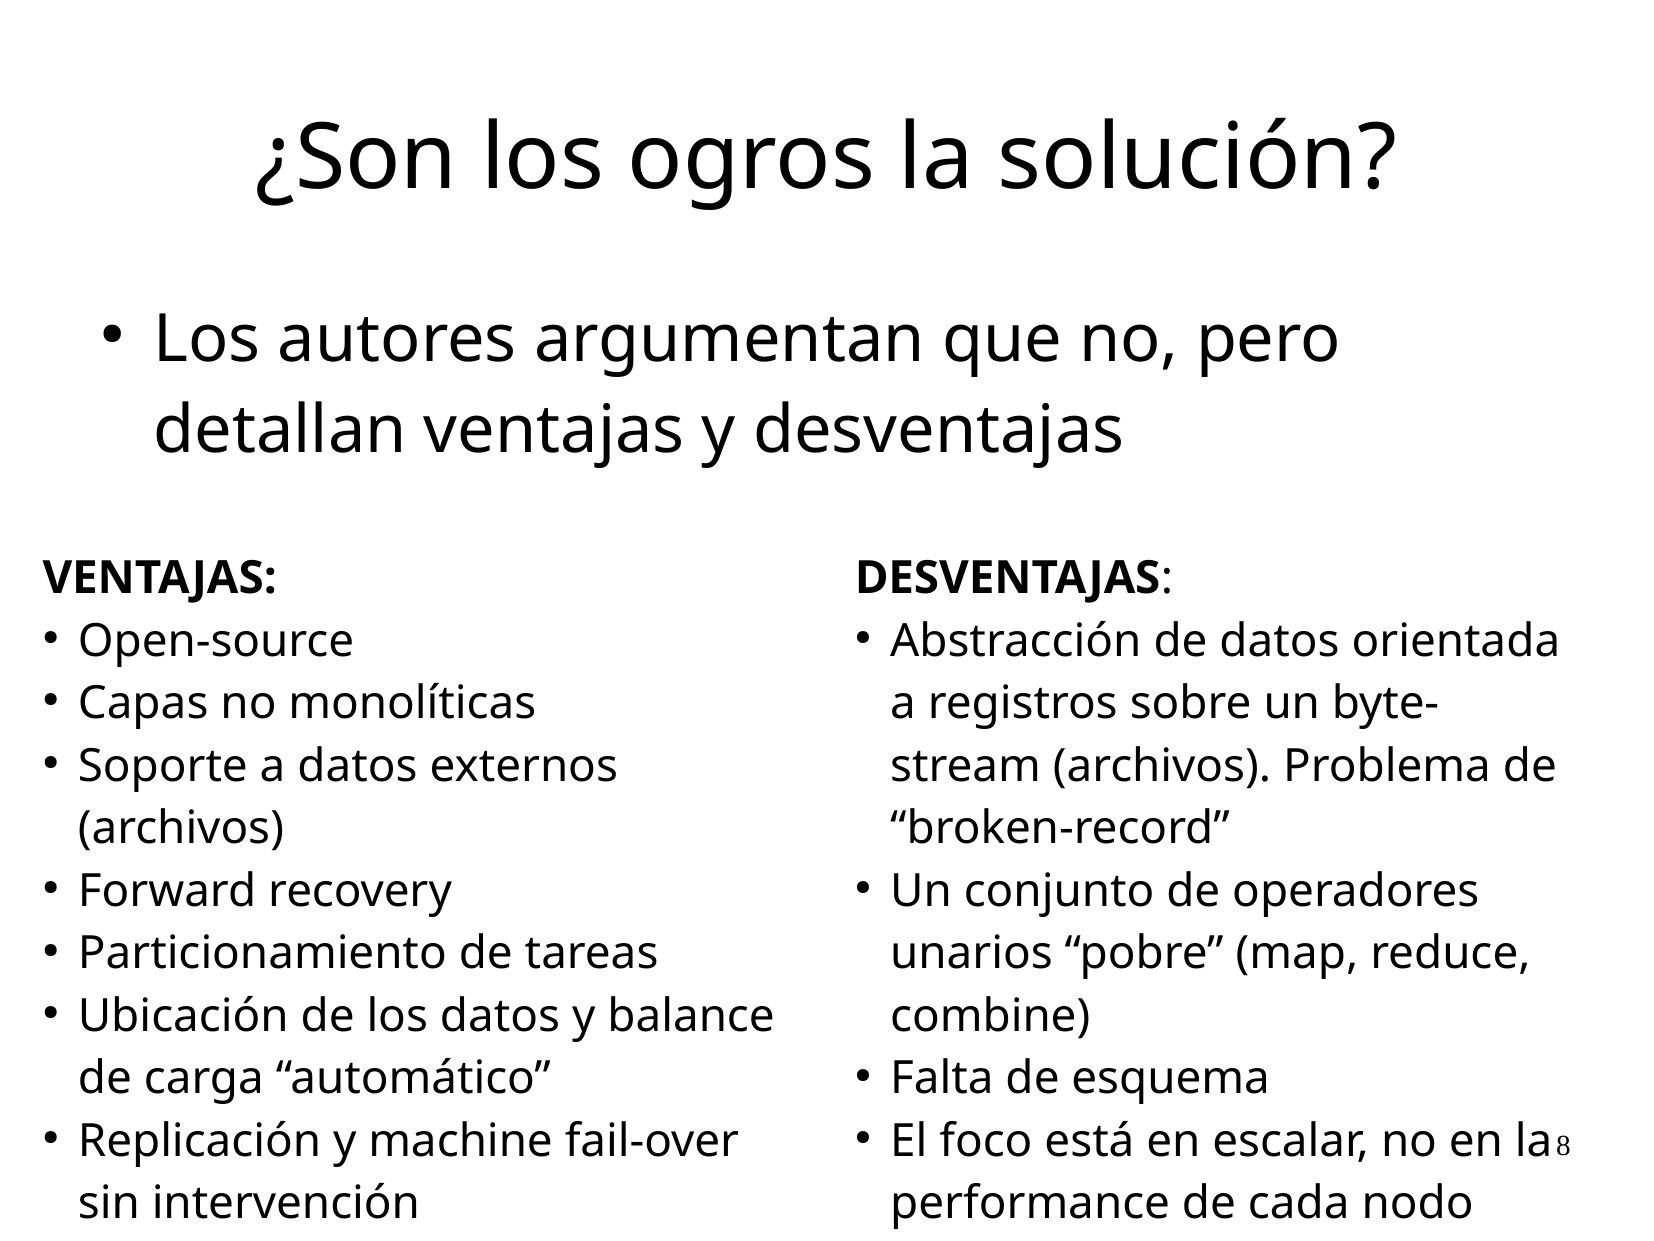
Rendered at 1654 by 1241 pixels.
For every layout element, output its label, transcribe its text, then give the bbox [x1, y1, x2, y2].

text_box VENTAJAS: Open-source Capas no monolíticas Soporte a datos externos (archivos) Forward recovery Particionamiento de tareas Ubicación de los datos y balance de carga “automático” Replicación y machine fail-over sin intervención [27, 537, 796, 1076]
title ¿Son los ogros la solución? [82, 49, 1571, 257]
text_box DESVENTAJAS: Abstracción de datos orientada a registros sobre un byte-stream (archivos). Problema de “broken-record” Un conjunto de operadores unarios “pobre” (map, reduce, combine) Falta de esquema El foco está en escalar, no en la performance de cada nodo [840, 537, 1591, 1113]
list Los autores argumentan que no, pero detallan ventajas y desventajas [82, 290, 1571, 481]
